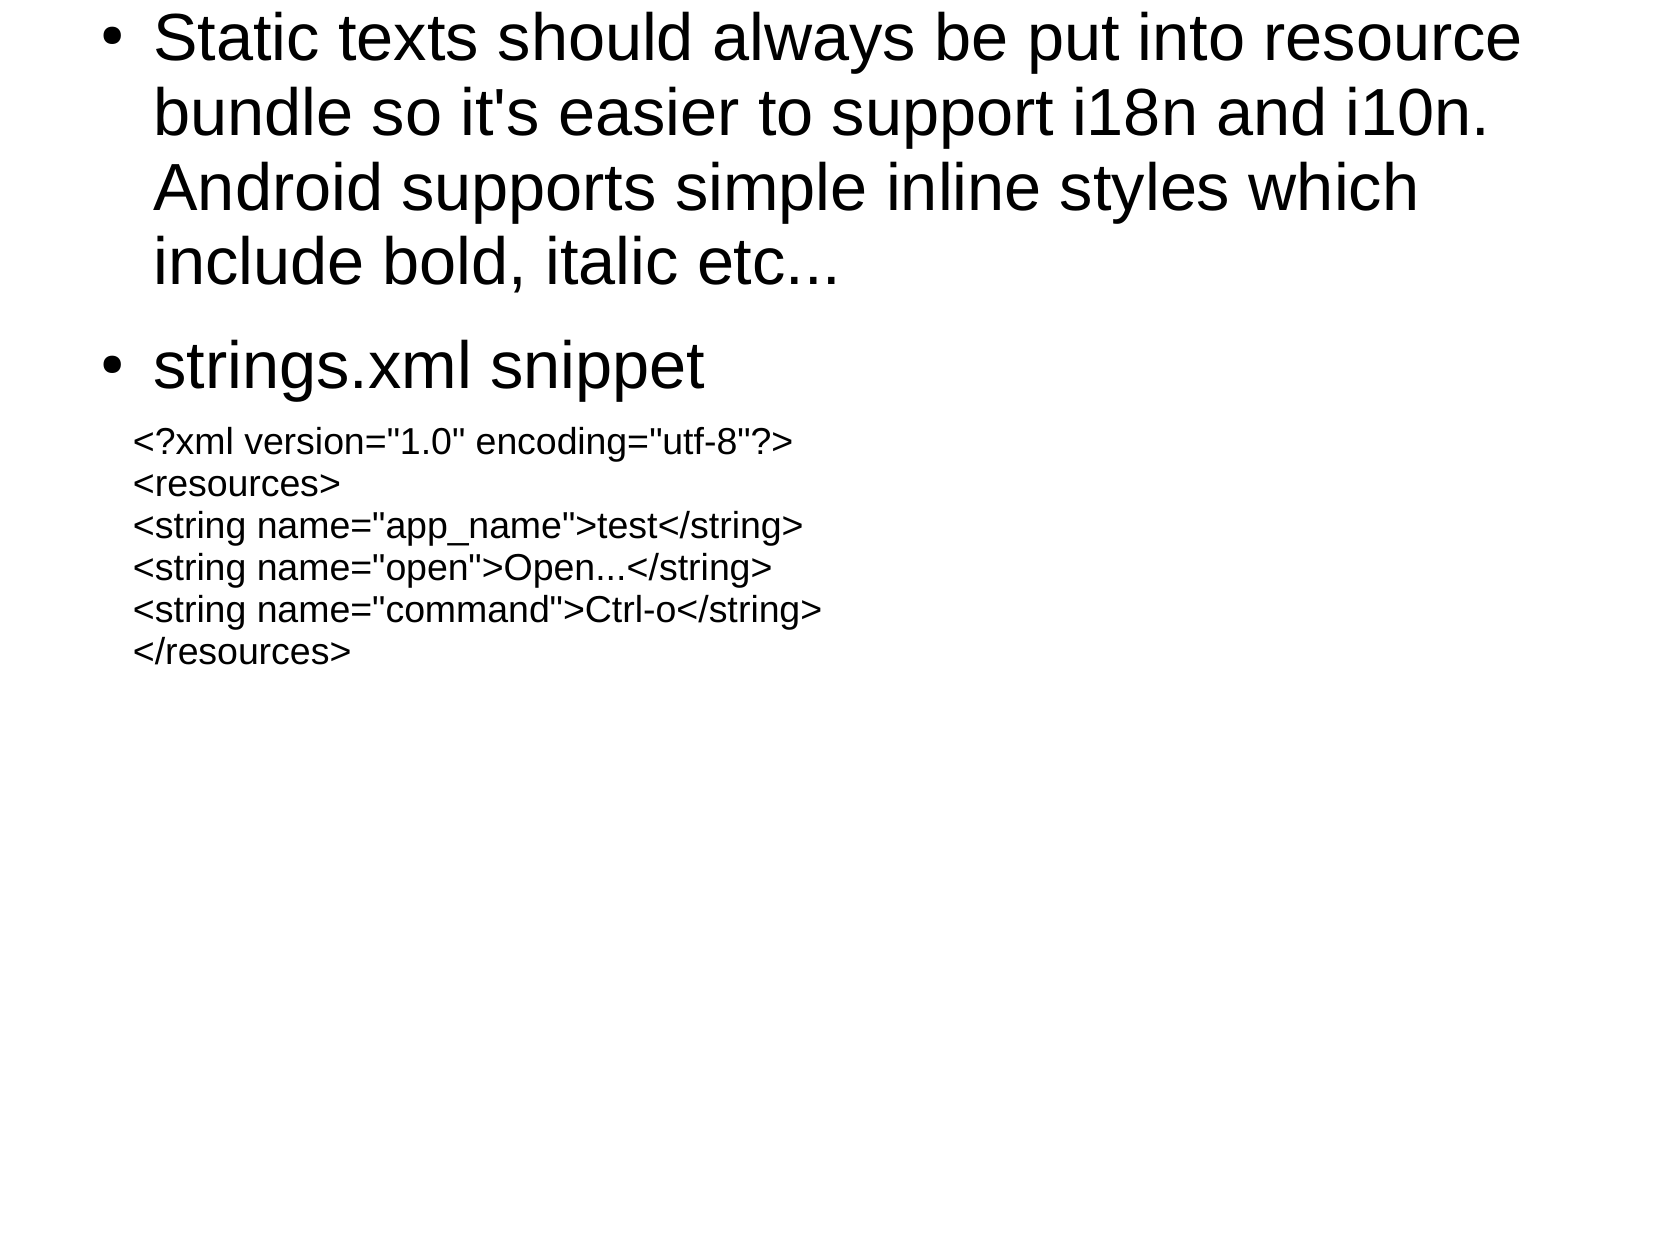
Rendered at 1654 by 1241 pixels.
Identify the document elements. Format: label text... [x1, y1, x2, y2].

text_box <?xml version="1.0" encoding="utf-8"?> <resources> <string name="app_name">test</string> <string name="open">Open...</string> <string name="command">Ctrl-o</string> </resources> [118, 413, 980, 723]
list Static texts should always be put into resource bundle so it's easier to support i18n and i10n. Android supports simple inline styles which include bold, italic etc... strings.xml snippet [82, 0, 1571, 680]
